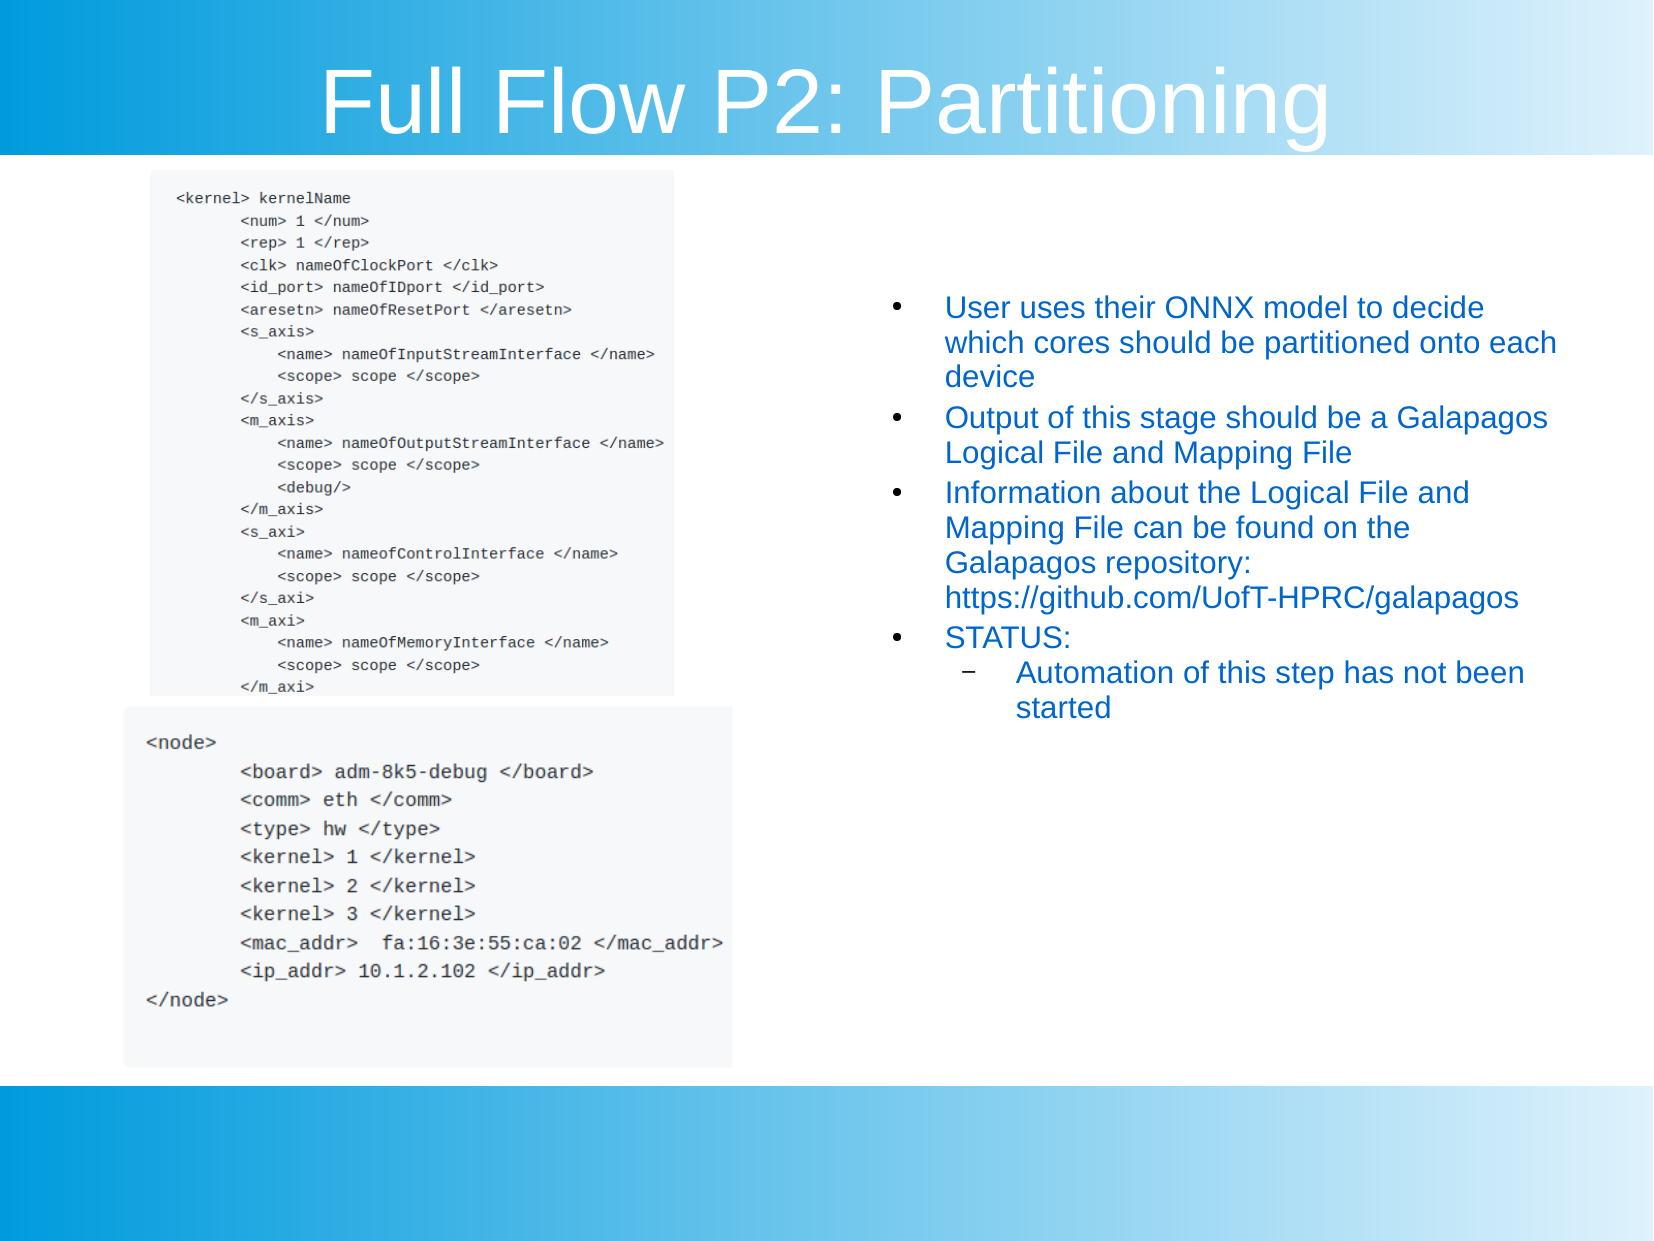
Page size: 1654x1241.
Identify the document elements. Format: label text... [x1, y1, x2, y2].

list User uses their ONNX model to decide which cores should be partitioned onto each device Output of this stage should be a Galapagos Logical File and Mapping File Information about the Logical File and Mapping File can be found on the Galapagos repository: https://github.com/UofT-HPRC/galapagos STATUS: Automation of this step has not been started [874, 290, 1571, 745]
title Full Flow P2: Partitioning [82, 49, 1571, 155]
picture [118, 165, 733, 1069]
